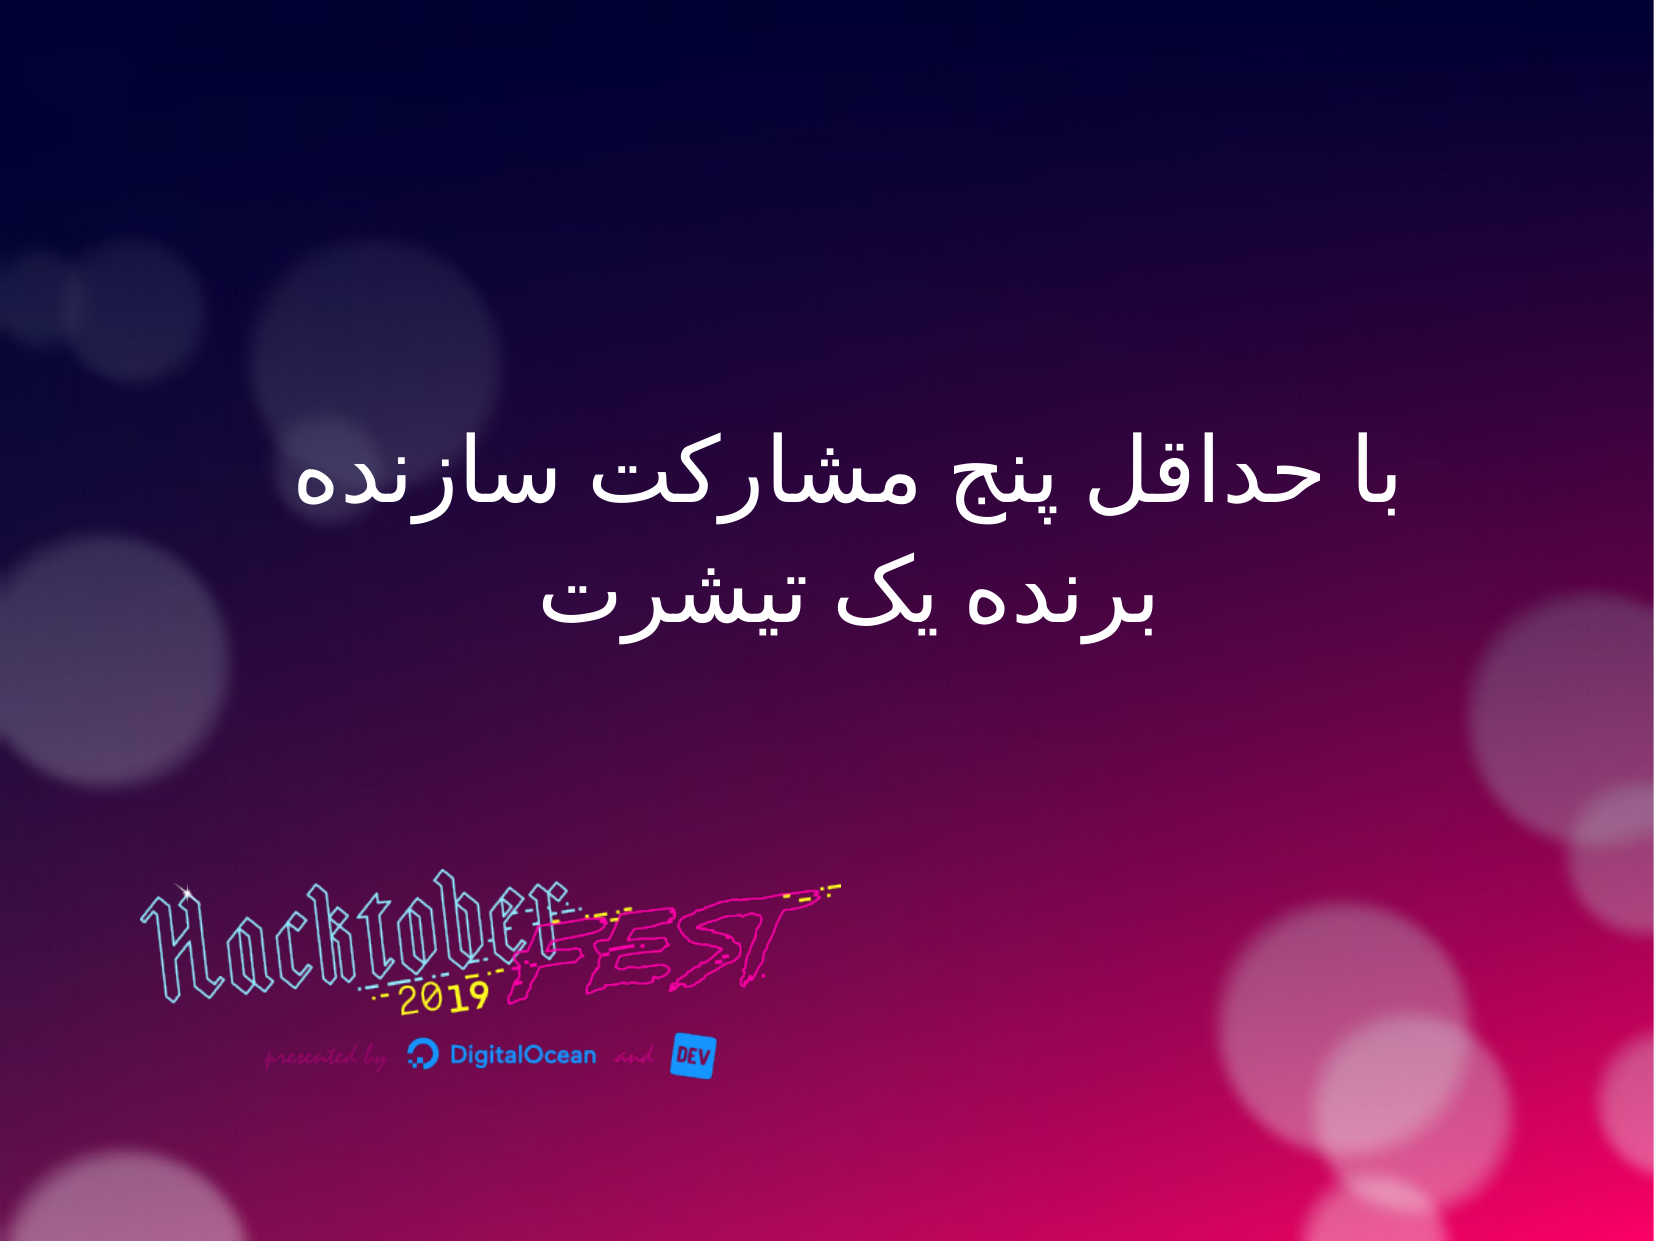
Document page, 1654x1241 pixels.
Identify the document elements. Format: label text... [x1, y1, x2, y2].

subtitle با حداقل پنج مشارکت سازنده برنده یک تیشرت [105, 270, 1594, 811]
picture [0, 0, 1654, 1241]
